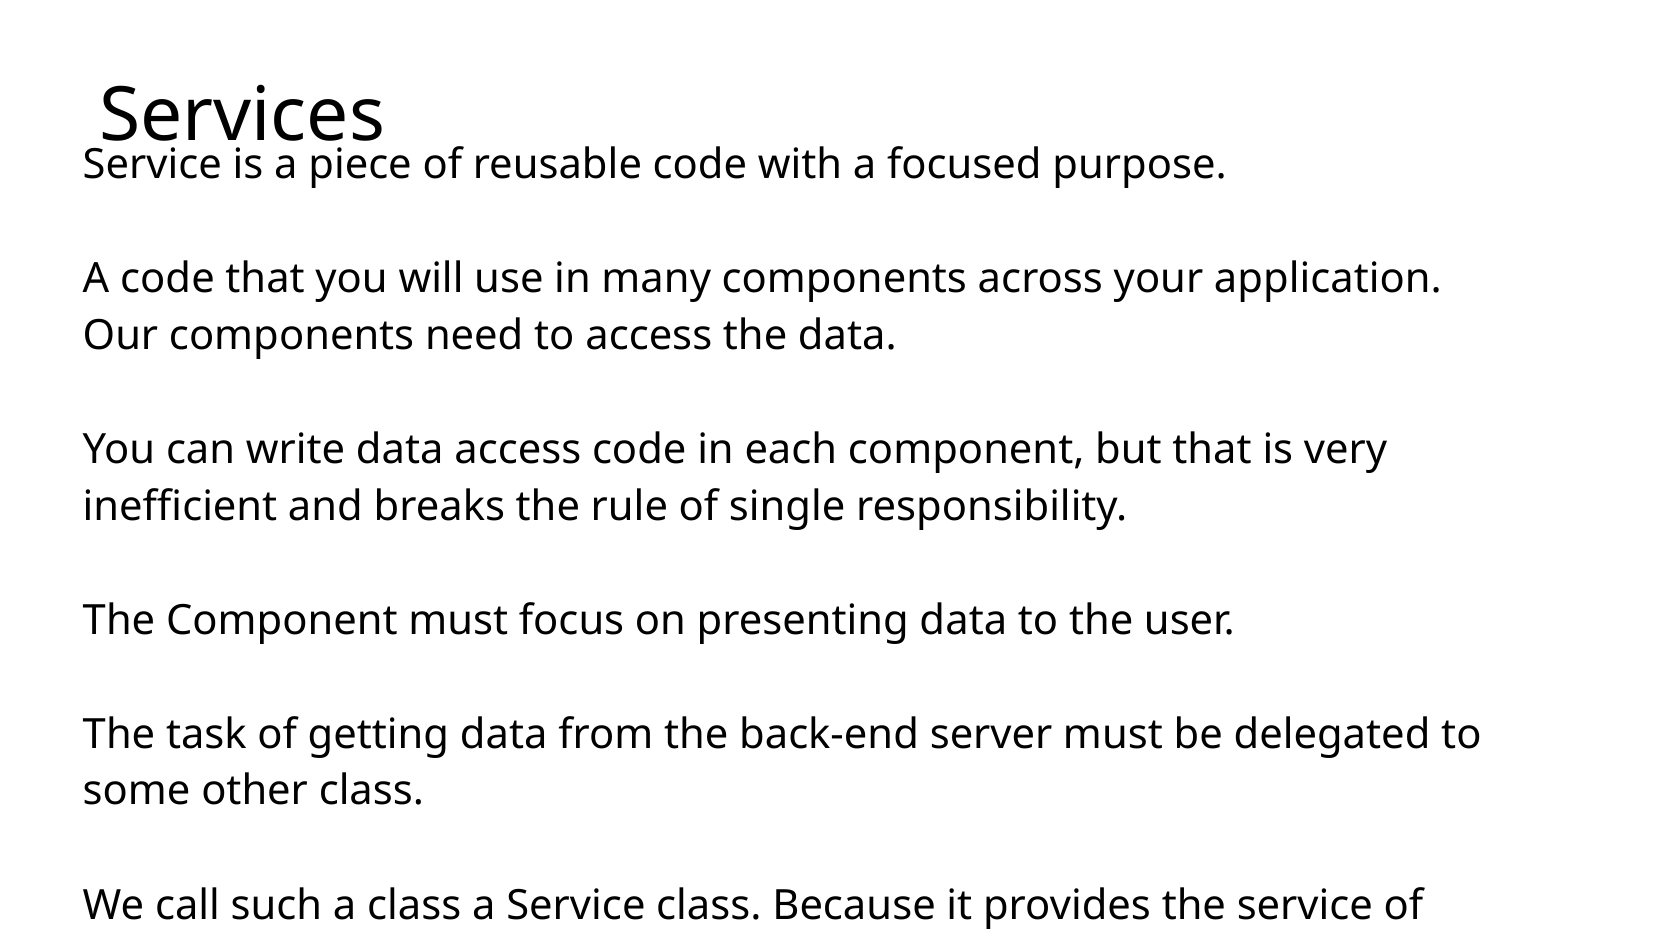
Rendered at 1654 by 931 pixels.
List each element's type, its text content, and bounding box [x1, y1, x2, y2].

title Services [428, 158, 441, 175]
title Services [315, 158, 328, 175]
title Services [23, 45, 461, 178]
subtitle Service is a piece of reusable code with a focused purpose. A code that you will use in many components across your application. Our components need to access the data. You can write data access code in each component, but that is very inefficient and breaks the rule of single responsibility. The Component must focus on presenting data to the user. The task of getting data from the back-end server must be delegated to some other class. We call such a class a Service class. Because it provides the service of providing data to every component that needs it. [82, 247, 1571, 875]
